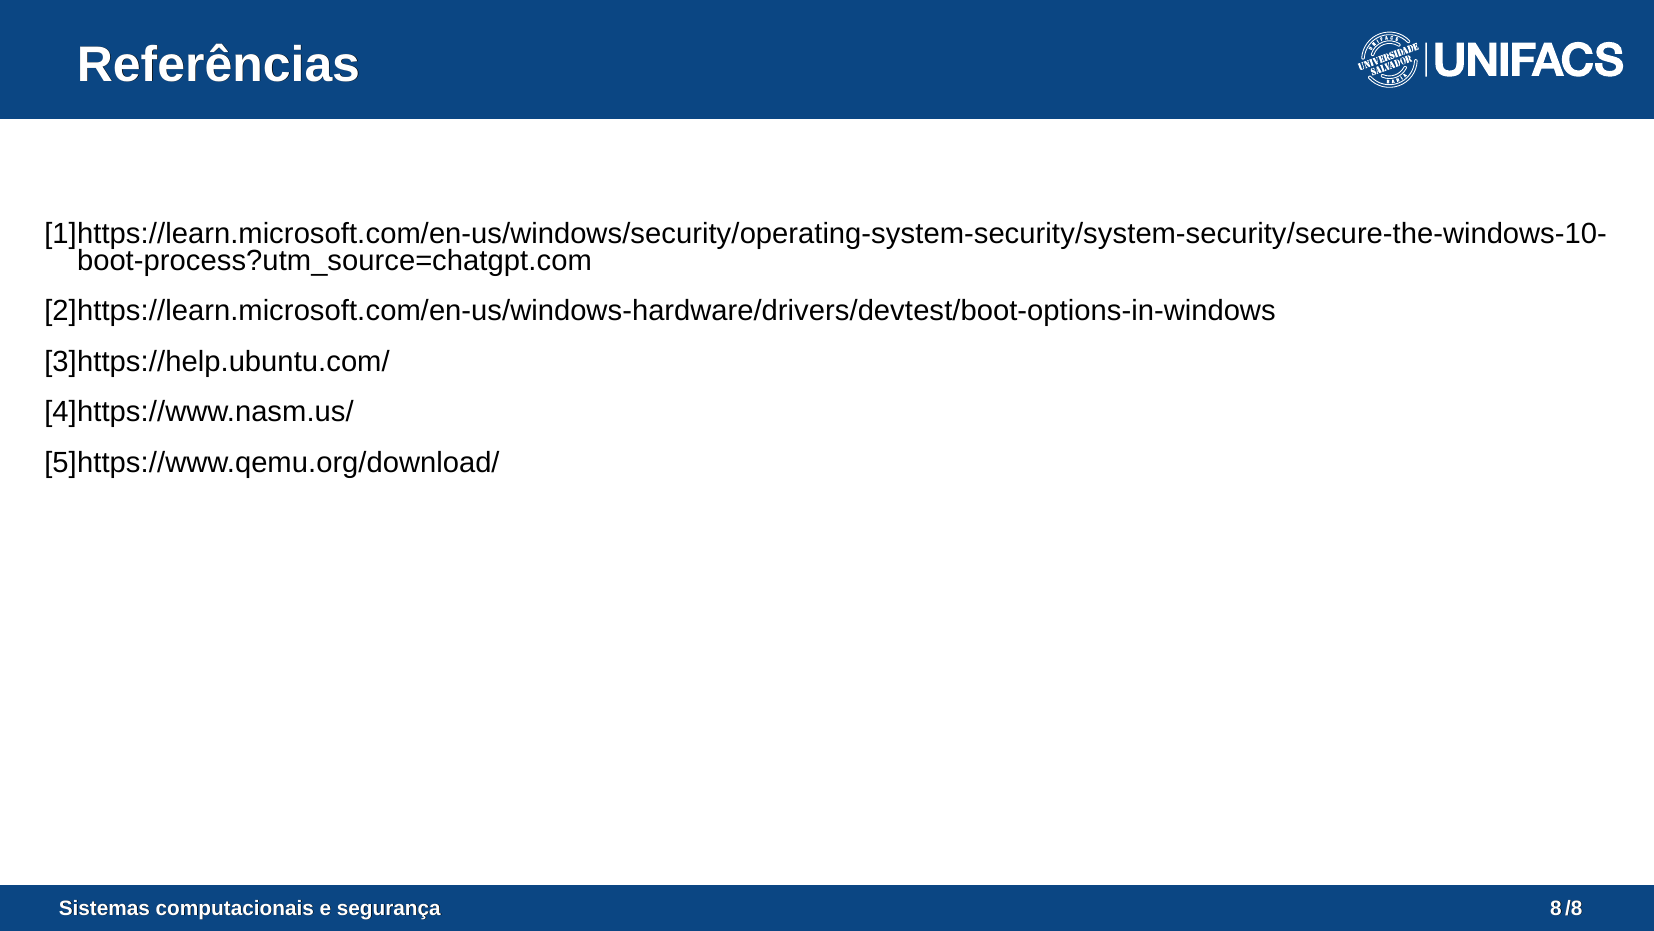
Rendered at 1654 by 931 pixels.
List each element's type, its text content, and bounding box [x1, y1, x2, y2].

text_box [0, 0, 1654, 119]
text_box https://learn.microsoft.com/en-us/windows/security/operating-system-security/system-security/secure-the-windows-10-boot-process?utm_source=chatgpt.com https://learn.microsoft.com/en-us/windows-hardware/drivers/devtest/boot-options-in-windows https://help.ubuntu.com/ https://www.nasm.us/ https://www.qemu.org/download/ [29, 171, 1625, 851]
text_box Referências [76, 7, 1123, 120]
picture [1356, 30, 1625, 89]
